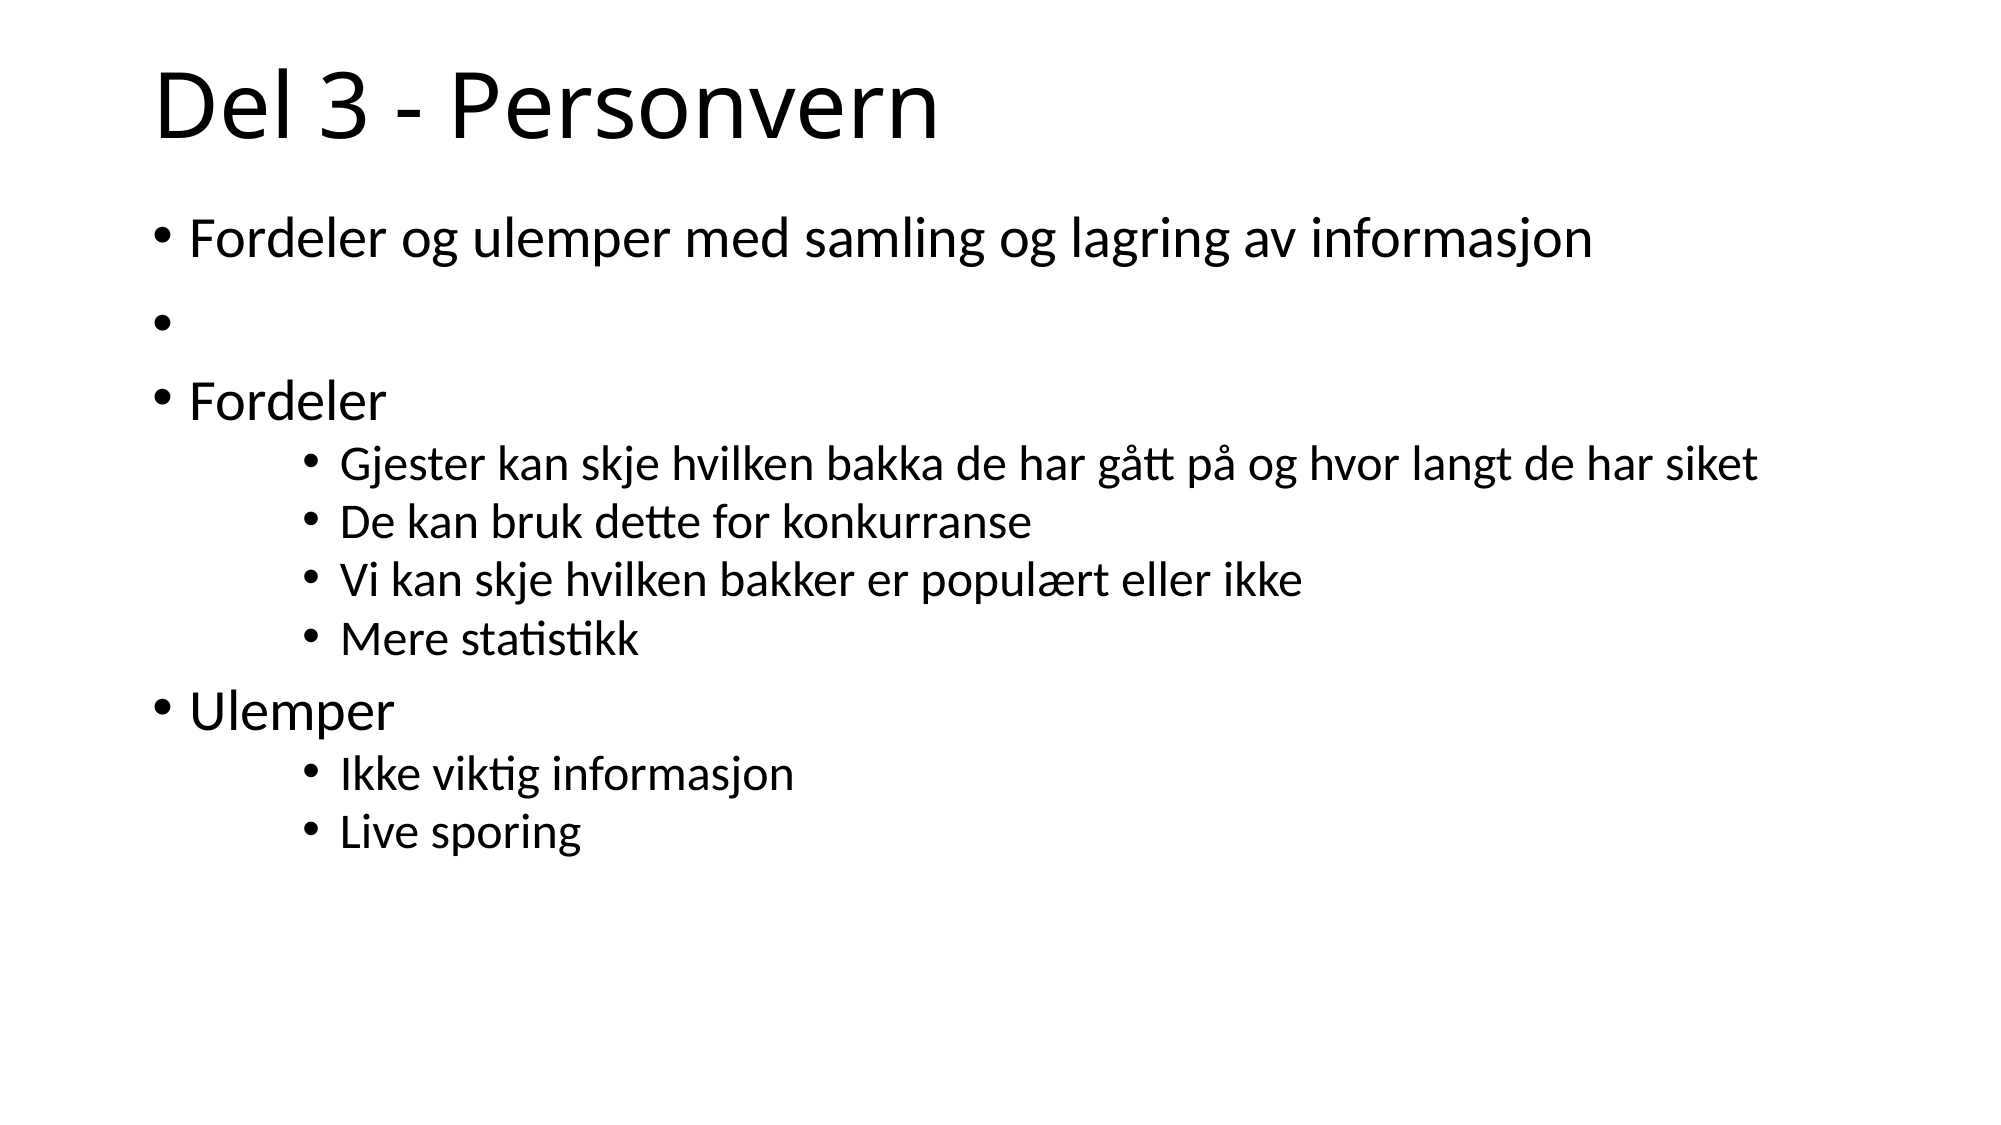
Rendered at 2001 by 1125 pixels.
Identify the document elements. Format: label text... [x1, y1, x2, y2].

list Fordeler og ulemper med samling og lagring av informasjon Fordeler Gjester kan skje hvilken bakka de har gått på og hvor langt de har siket De kan bruk dette for konkurranse Vi kan skje hvilken bakker er populært eller ikke Mere statistikk Ulemper Ikke viktig informasjon Live sporing [137, 205, 1863, 920]
title Del 3 - Personvern [137, 0, 1863, 205]
